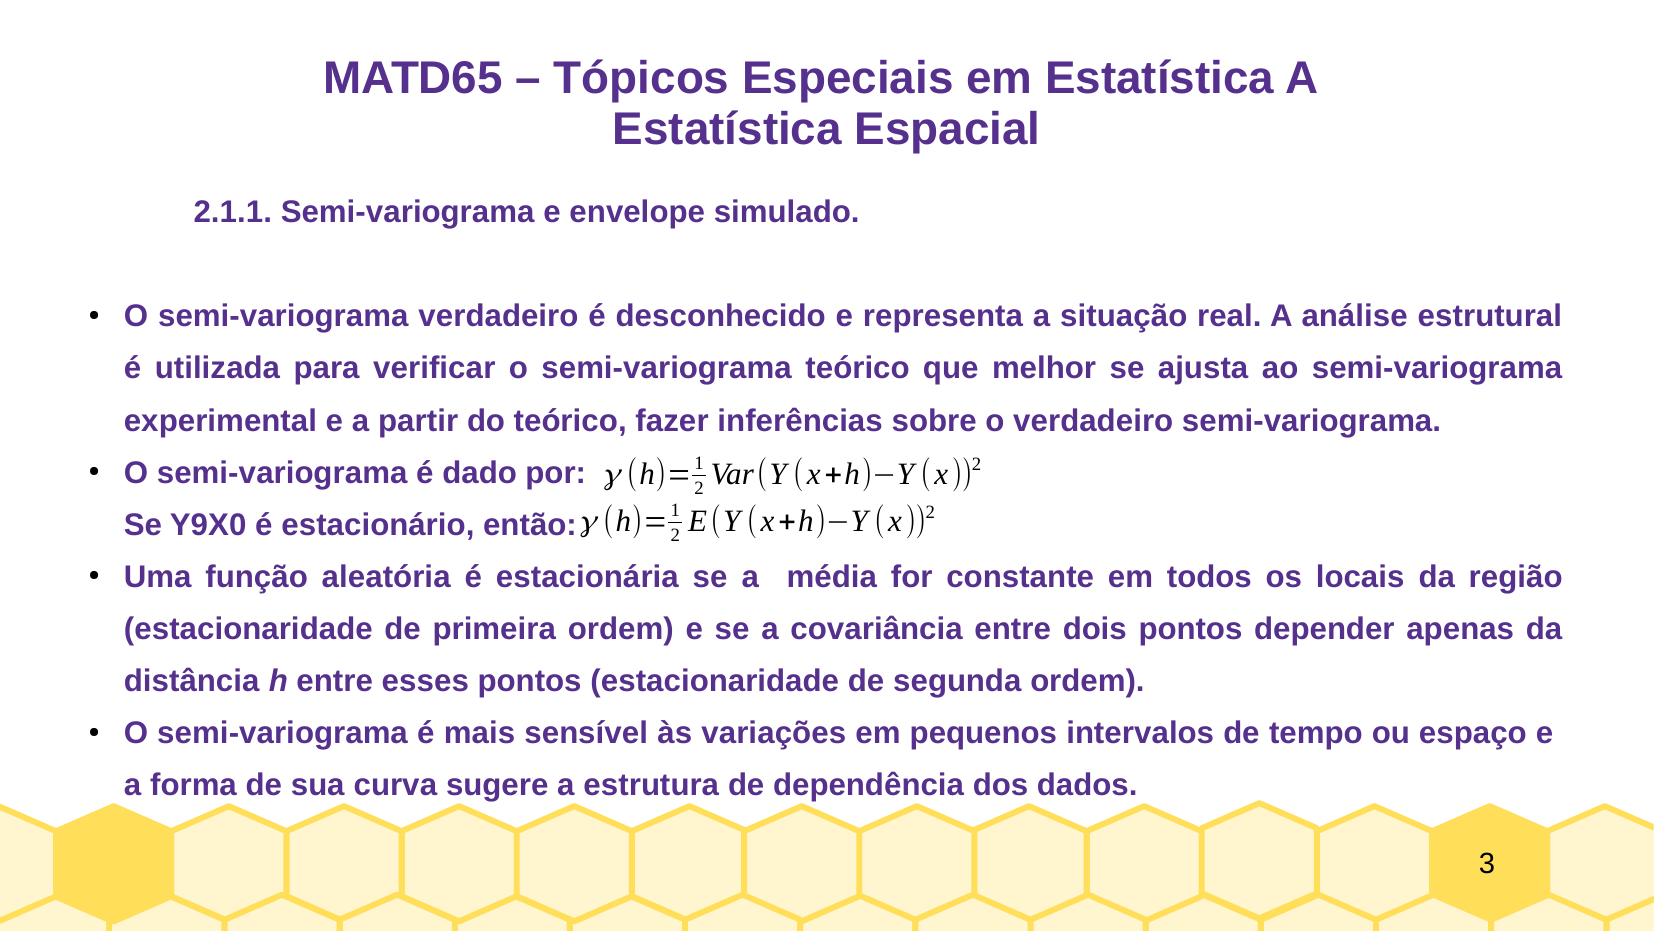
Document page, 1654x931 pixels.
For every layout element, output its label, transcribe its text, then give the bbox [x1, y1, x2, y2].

title MATD65 – Tópicos Especiais em Estatística A Estatística Espacial [88, 29, 1565, 177]
chart [595, 453, 988, 499]
list 2.1.1. Semi-variograma e envelope simulado. O semi-variograma verdadeiro é desconhecido e representa a situação real. A análise estrutural é utilizada para verificar o semi-variograma teórico que melhor se ajusta ao semi-variograma experimental e a partir do teórico, fazer inferências sobre o verdadeiro semi-variograma. O semi-variograma é dado por: Se Y9X0 é estacionário, então: Uma função aleatória é estacionária se a média for constante em todos os locais da região (estacionaridade de primeira ordem) e se a covariância entre dois pontos depender apenas da distância h entre esses pontos (estacionaridade de segunda ordem). O semi-variograma é mais sensível às variações em pequenos intervalos de tempo ou espaço e a forma de sua curva sugere a estrutura de dependência dos dados. [88, 177, 1565, 907]
chart [571, 500, 942, 546]
